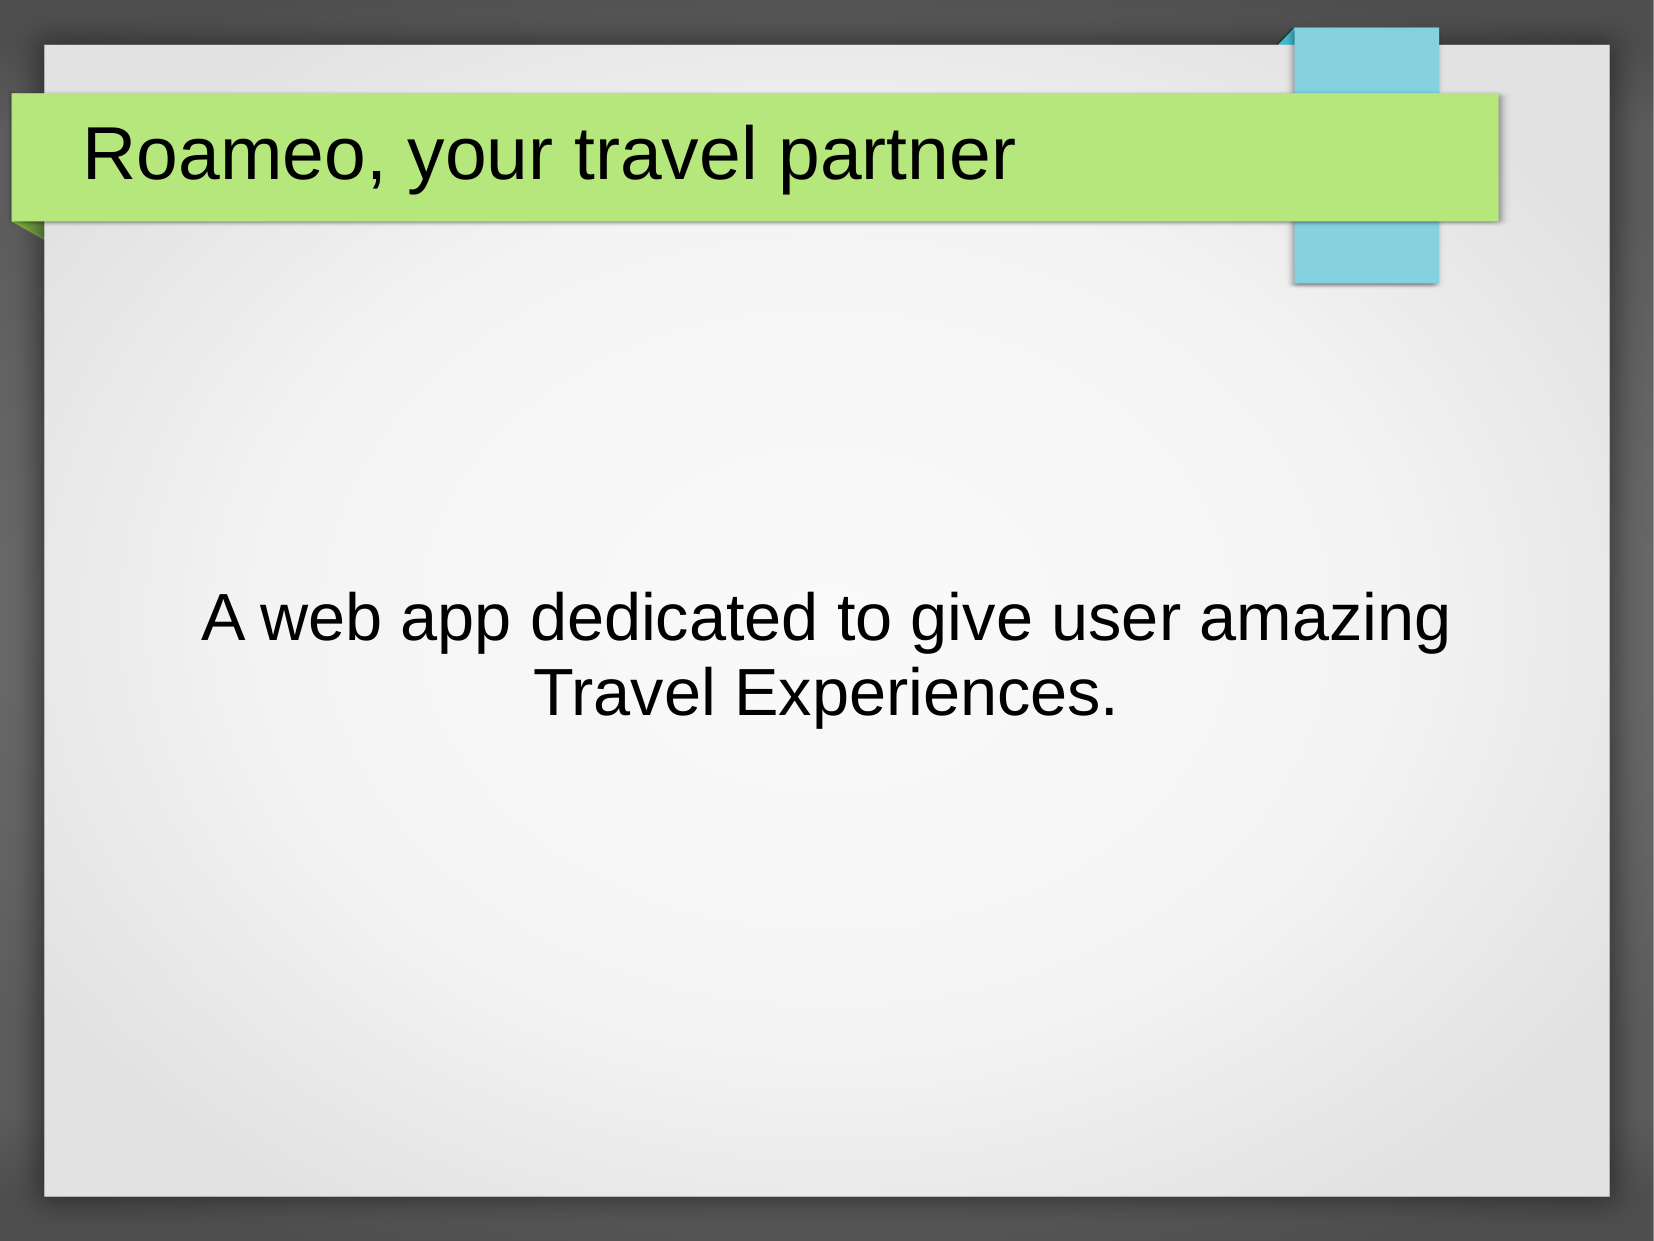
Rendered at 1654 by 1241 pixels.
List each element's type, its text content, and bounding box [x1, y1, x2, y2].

subtitle A web app dedicated to give user amazing Travel Experiences. [82, 295, 1571, 1015]
title Roameo, your travel partner [82, 94, 1264, 213]
picture [0, 0, 1654, 1241]
